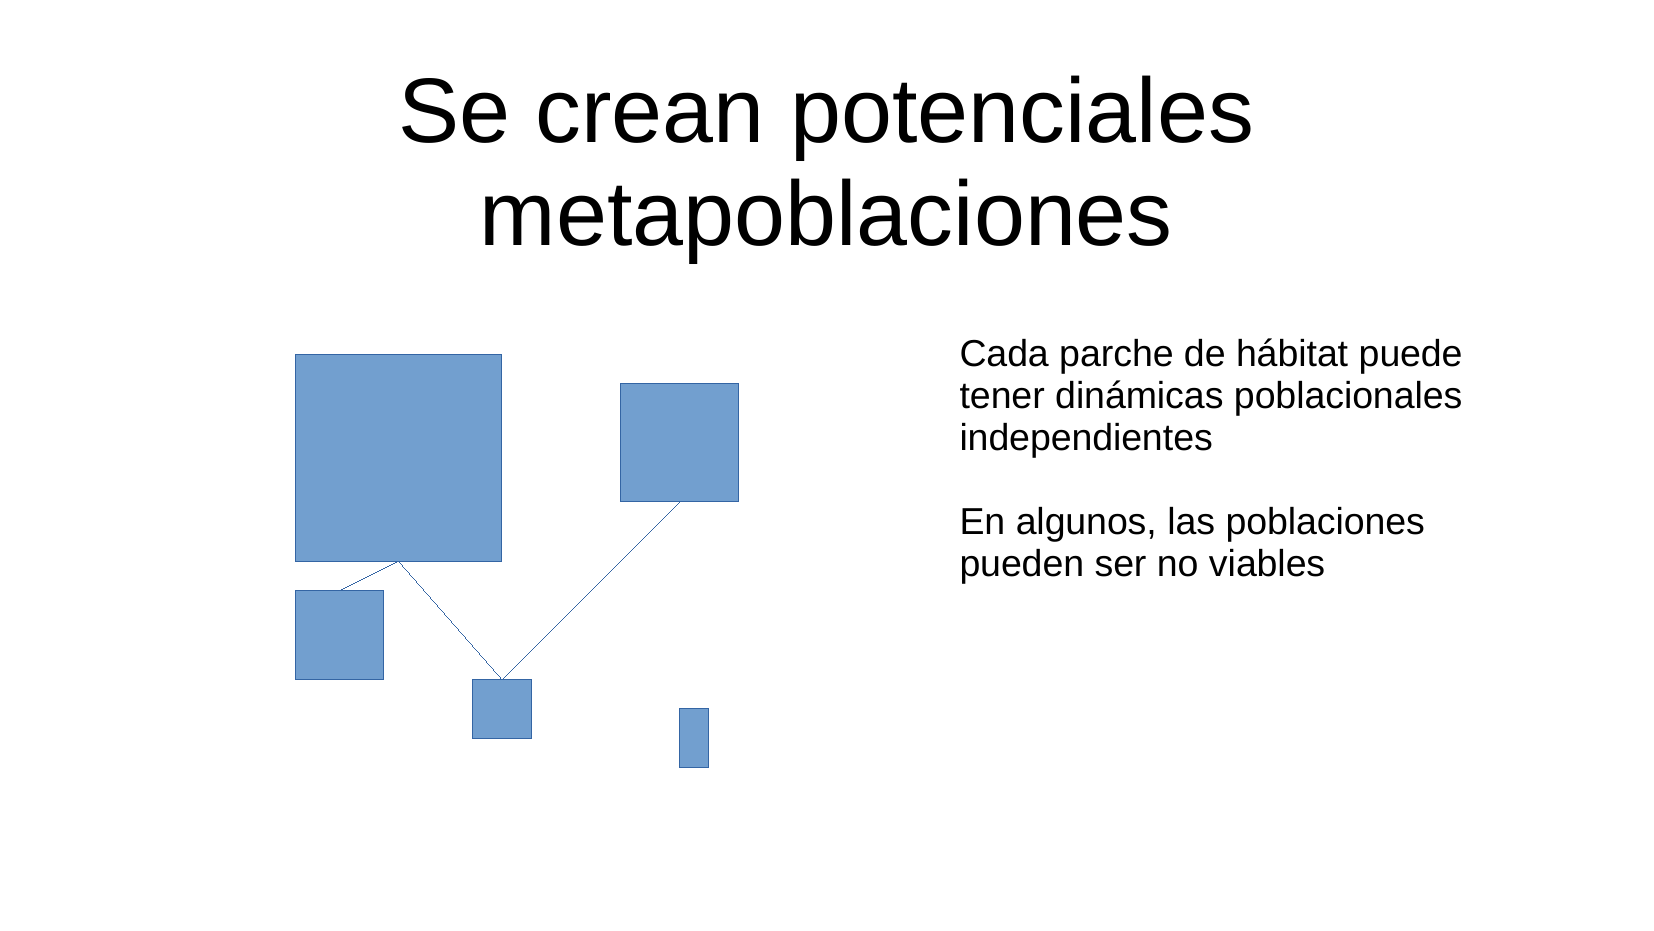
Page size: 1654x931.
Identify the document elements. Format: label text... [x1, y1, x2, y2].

title Se crean potenciales metapoblaciones [82, 59, 1571, 265]
text_box Cada parche de hábitat puede tener dinámicas poblacionales independientes En algunos, las poblaciones pueden ser no viables [944, 324, 1565, 592]
text_box [679, 708, 709, 768]
text_box [620, 383, 739, 502]
text_box [295, 354, 502, 562]
text_box [472, 679, 532, 739]
text_box [295, 590, 384, 680]
